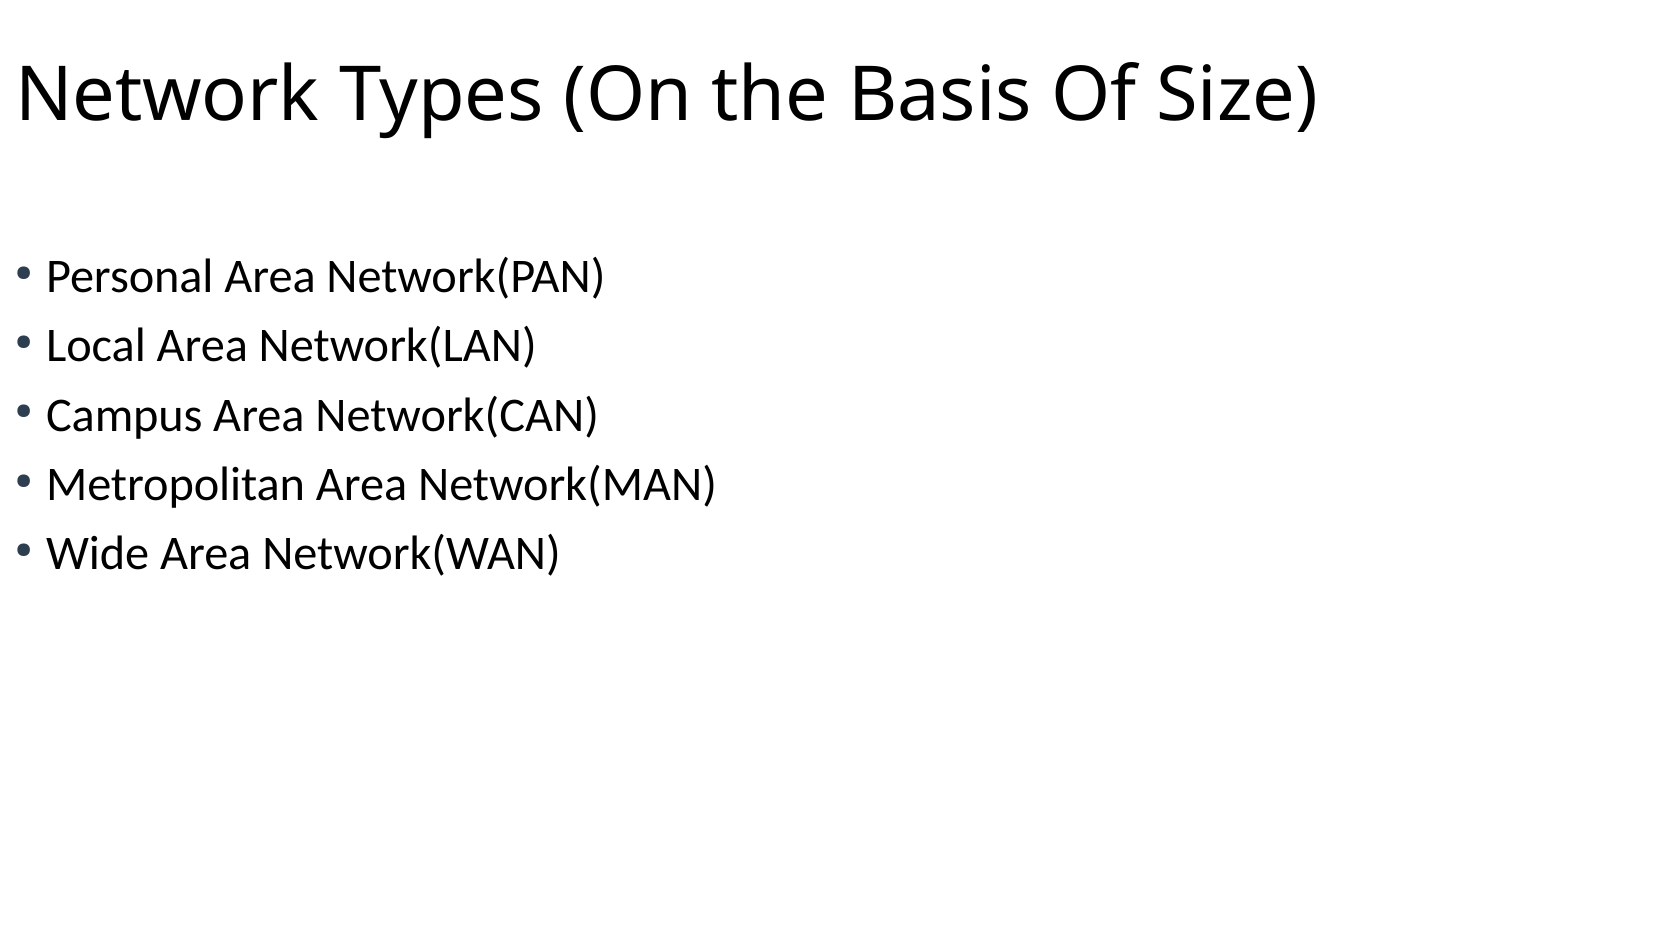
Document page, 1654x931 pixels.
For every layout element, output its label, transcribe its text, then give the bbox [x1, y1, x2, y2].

title Network Types (On the Basis Of Size) [0, 36, 1536, 155]
list Personal Area Network(PAN) Local Area Network(LAN) Campus Area Network(CAN) Metropolitan Area Network(MAN) Wide Area Network(WAN) [0, 243, 1536, 864]
